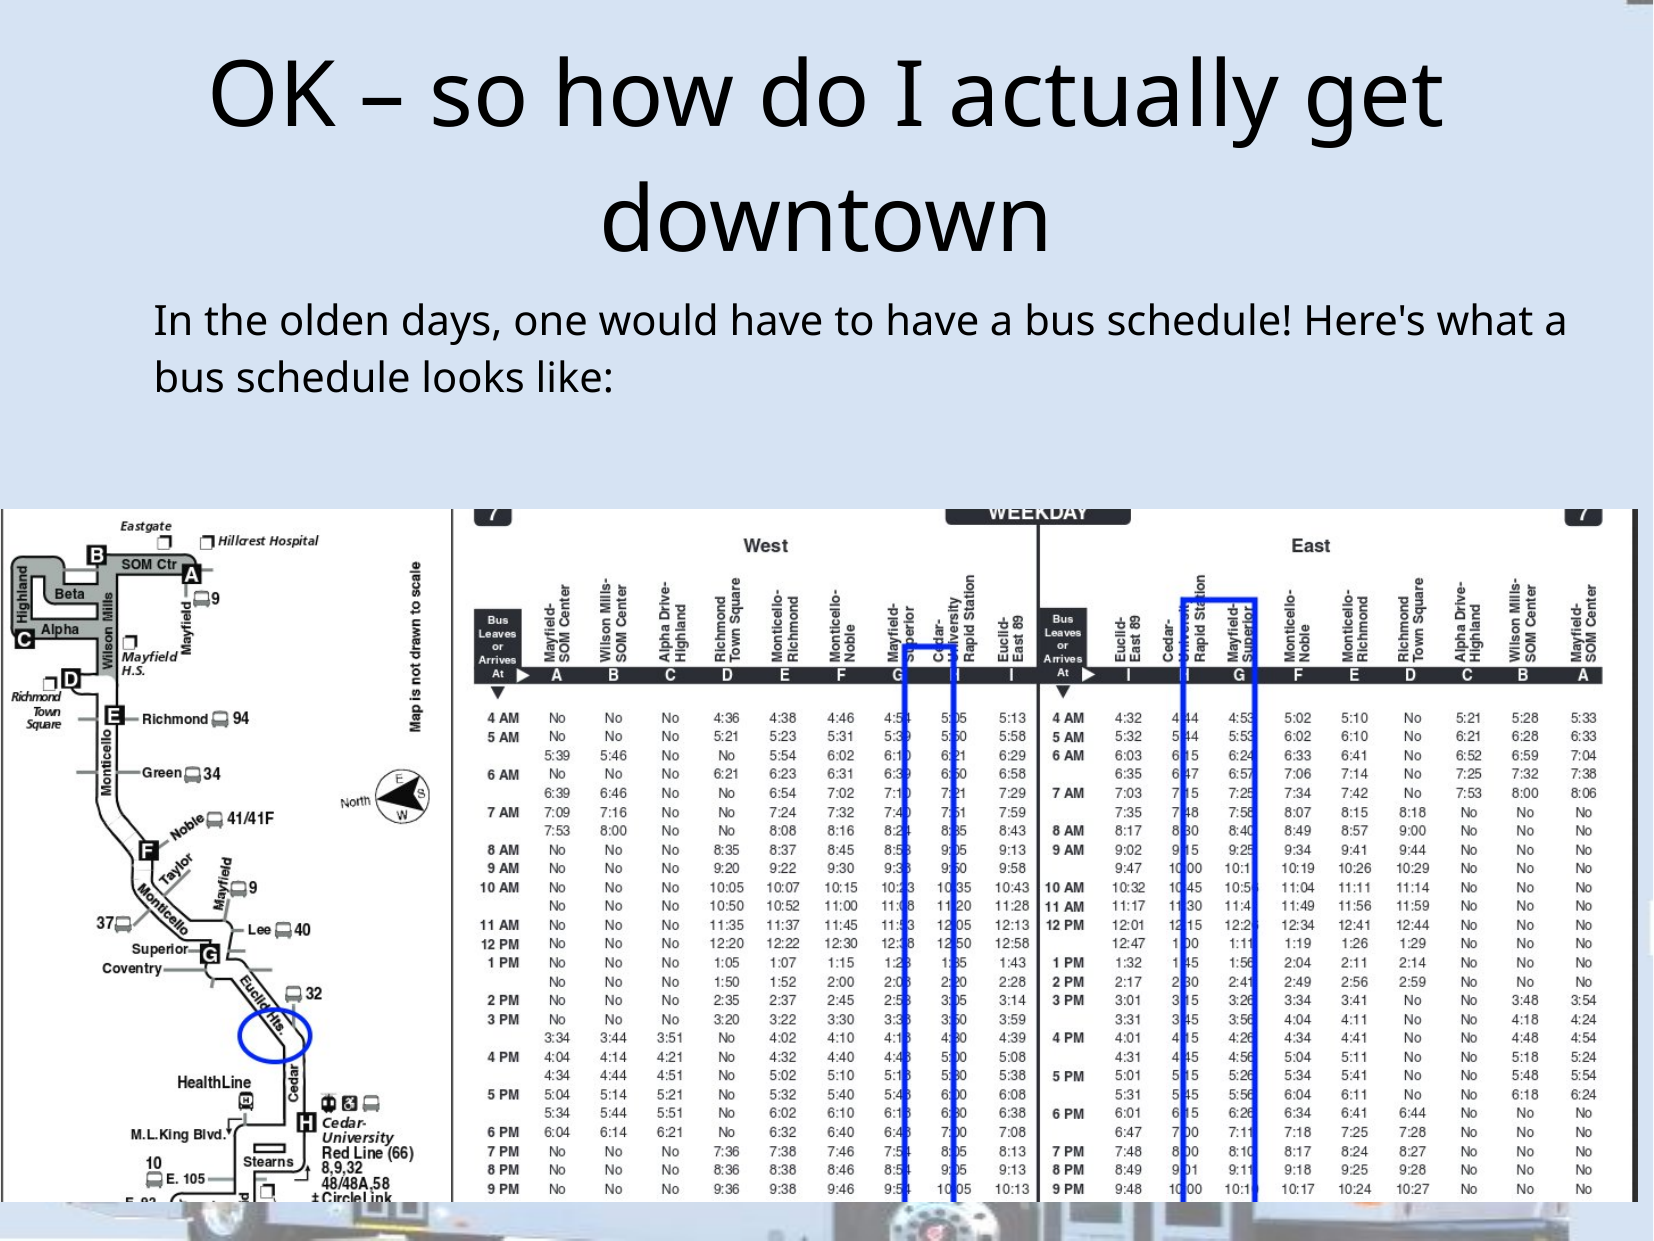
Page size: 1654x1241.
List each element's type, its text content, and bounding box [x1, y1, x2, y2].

list In the olden days, one would have to have a bus schedule! Here's what a bus schedule looks like: [82, 290, 1571, 509]
picture [0, 0, 1654, 1241]
title OK – so how do I actually get downtown [82, 45, 1571, 261]
